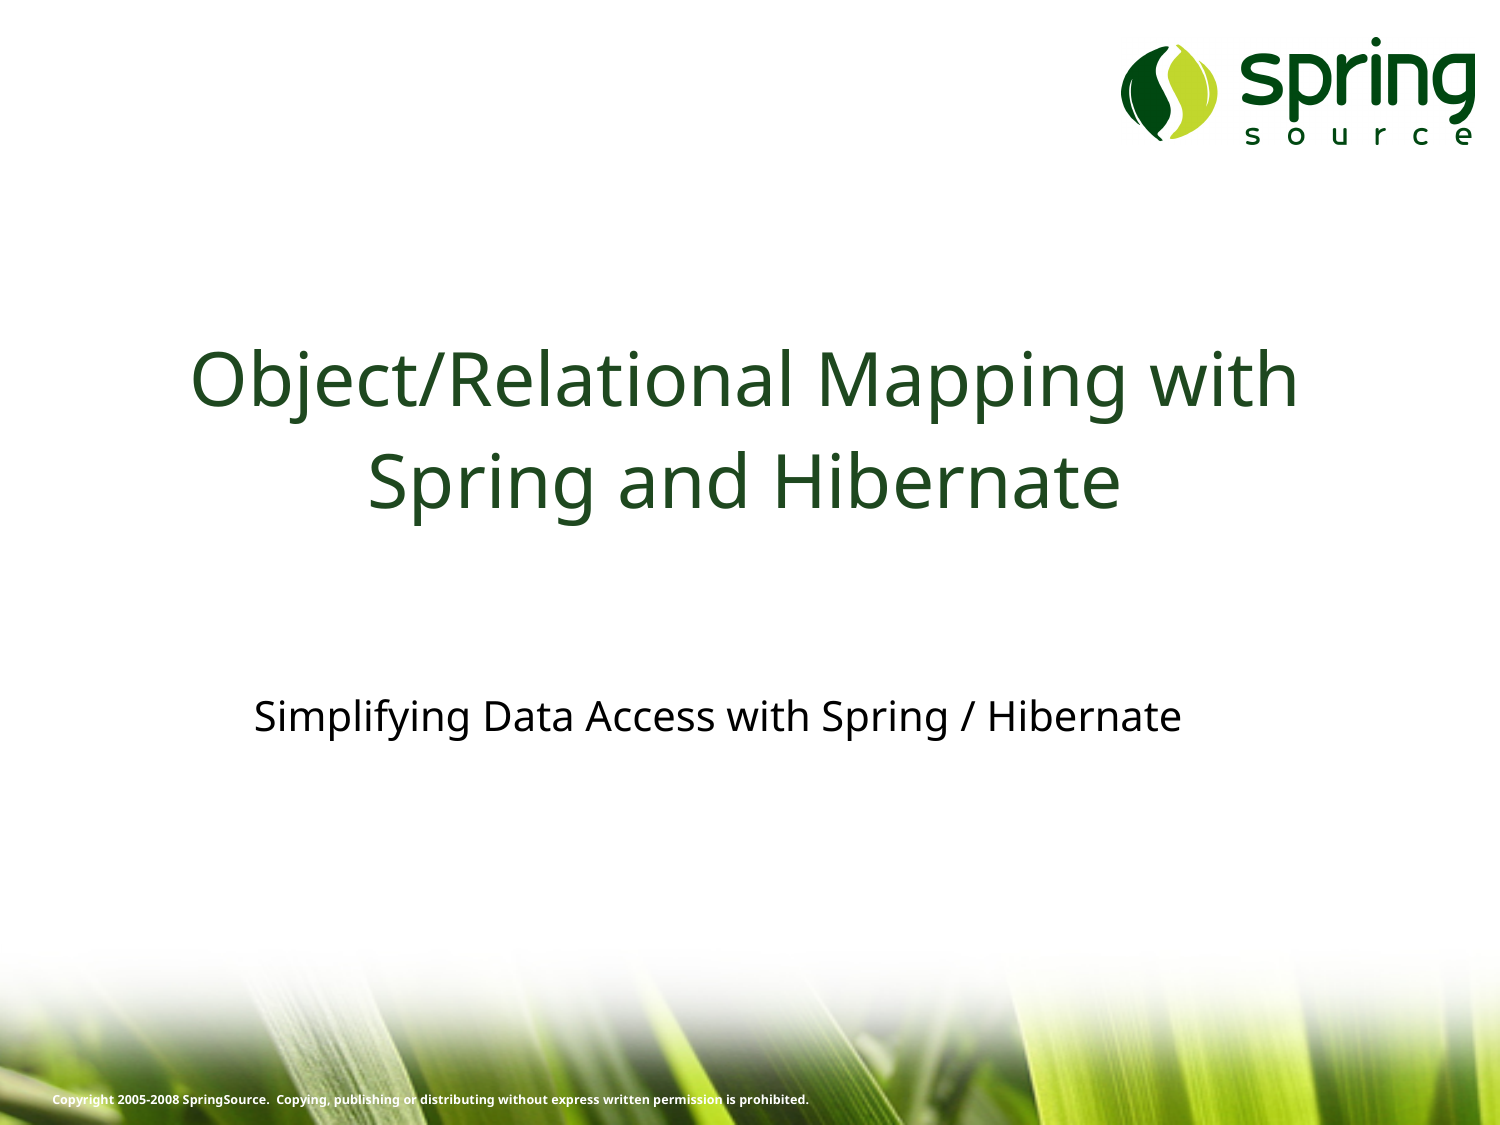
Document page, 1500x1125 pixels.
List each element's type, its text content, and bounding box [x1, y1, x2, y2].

title Object/Relational Mapping with Spring and Hibernate [107, 329, 1383, 528]
text_box Simplifying Data Access with Spring / Hibernate [239, 679, 1276, 745]
picture [1121, 37, 1475, 145]
picture [0, 944, 1500, 1125]
